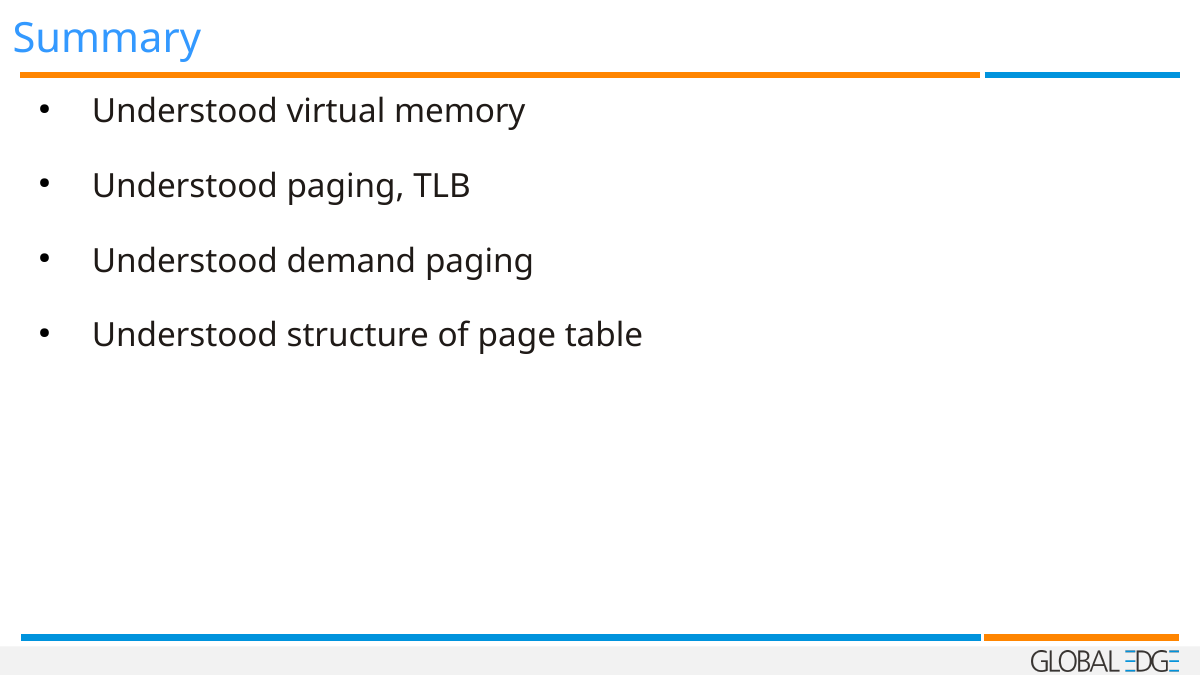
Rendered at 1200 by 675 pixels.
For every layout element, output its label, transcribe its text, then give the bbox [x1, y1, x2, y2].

list Understood virtual memory Understood paging, TLB Understood demand paging Understood structure of page table [21, 86, 1170, 627]
picture [1031, 650, 1179, 672]
title Summary [12, 9, 1088, 63]
